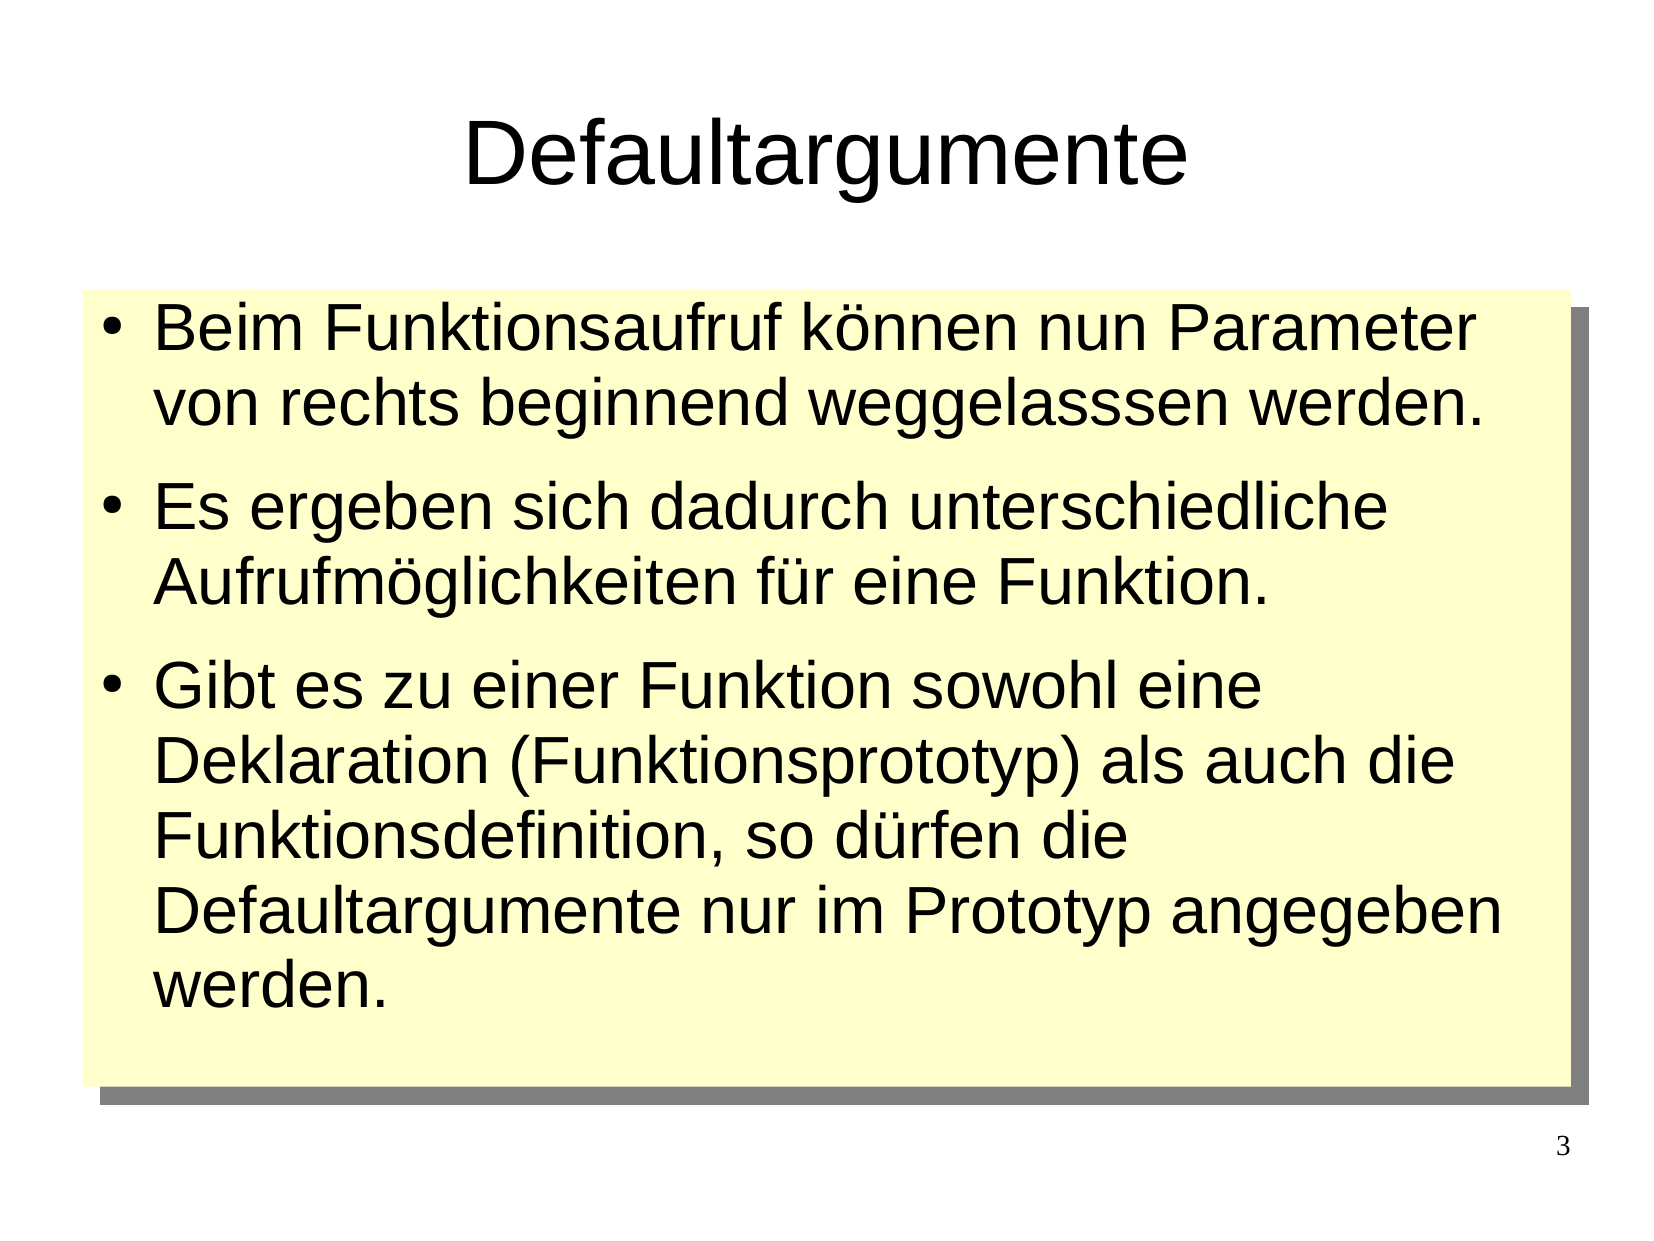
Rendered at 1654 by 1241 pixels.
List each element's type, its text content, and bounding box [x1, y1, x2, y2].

title Defaultargumente [82, 49, 1571, 257]
list Beim Funktionsaufruf können nun Parameter von rechts beginnend weggelasssen werden. Es ergeben sich dadurch unterschiedliche Aufrufmöglichkeiten für eine Funktion. Gibt es zu einer Funktion sowohl eine Deklaration (Funktionsprototyp) als auch die Funktionsdefinition, so dürfen die Defaultargumente nur im Prototyp angegeben werden. [82, 290, 1571, 1087]
